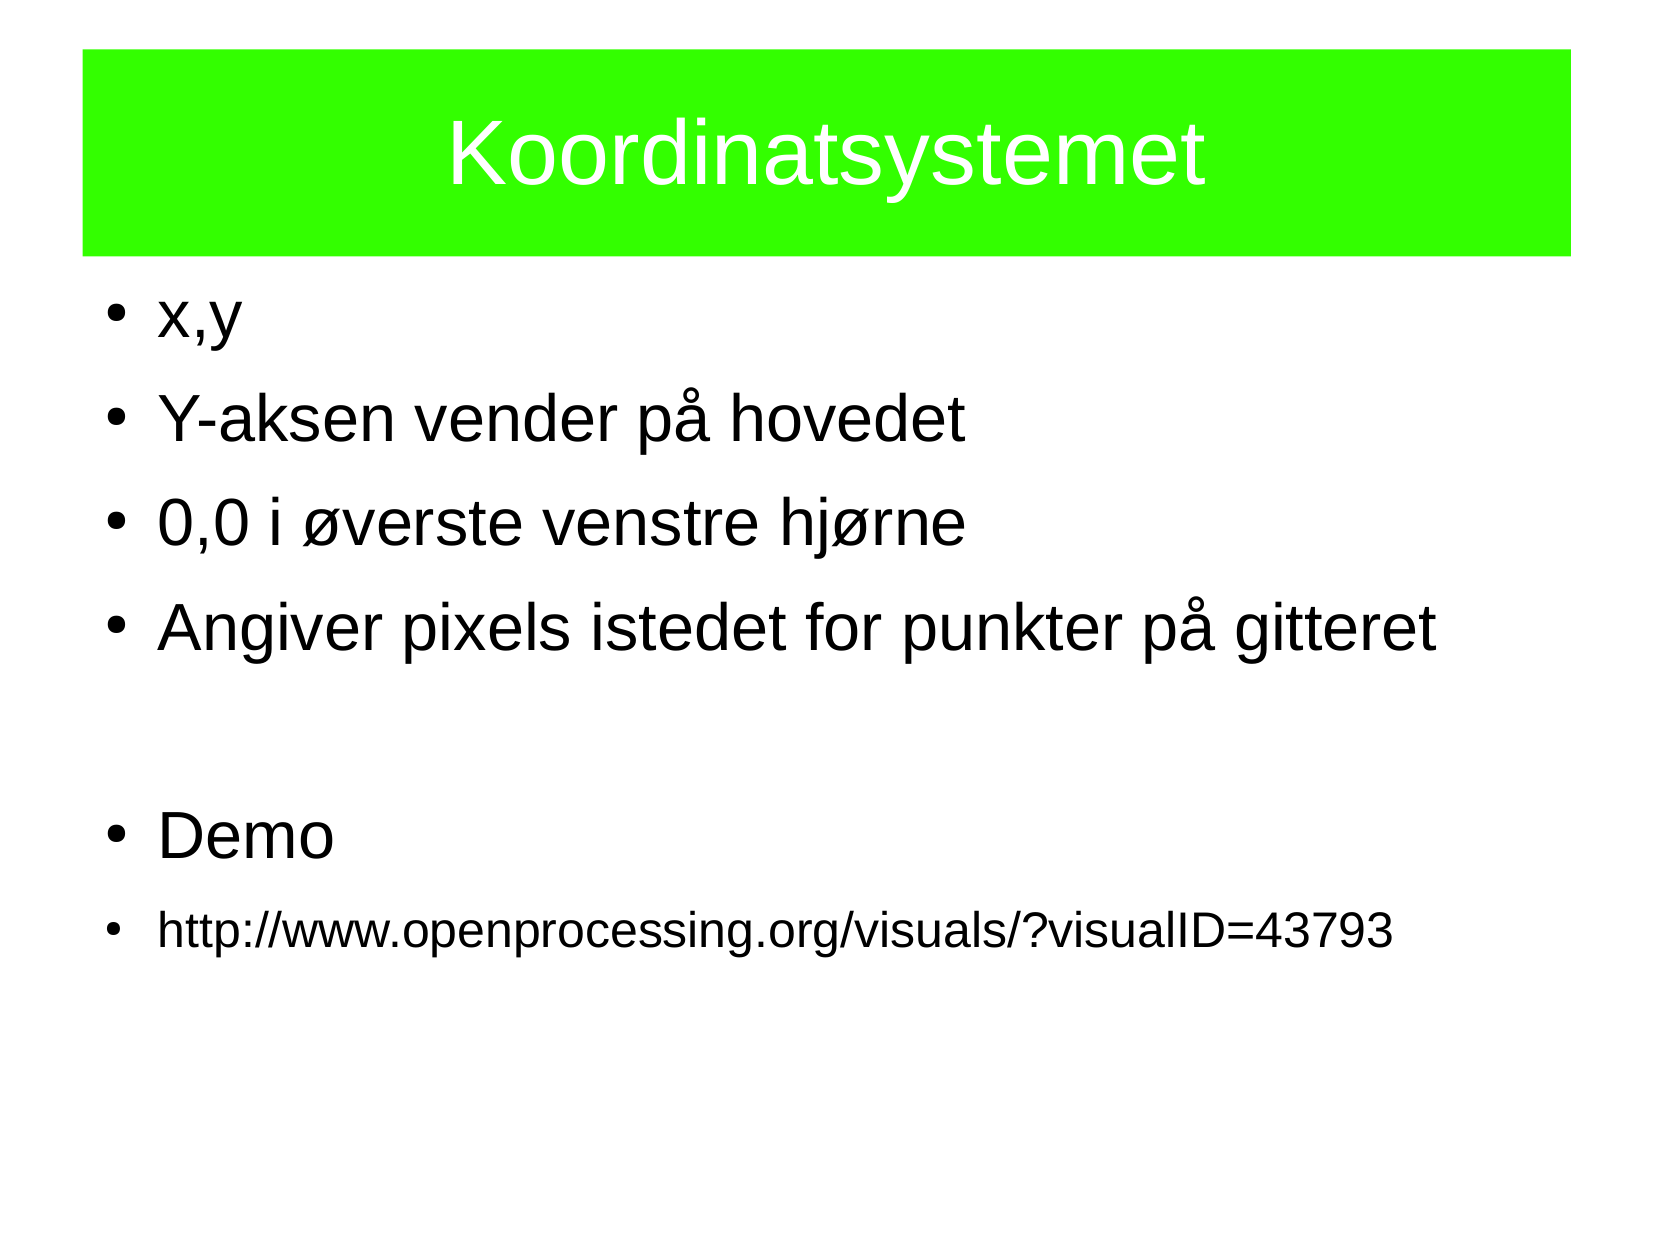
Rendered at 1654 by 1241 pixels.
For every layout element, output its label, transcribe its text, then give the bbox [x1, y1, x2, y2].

list x,y Y-aksen vender på hovedet 0,0 i øverste venstre hjørne Angiver pixels istedet for punkter på gitteret Demo http://www.openprocessing.org/visuals/?visualID=43793 [86, 276, 1576, 1096]
title Koordinatsystemet [82, 49, 1571, 257]
